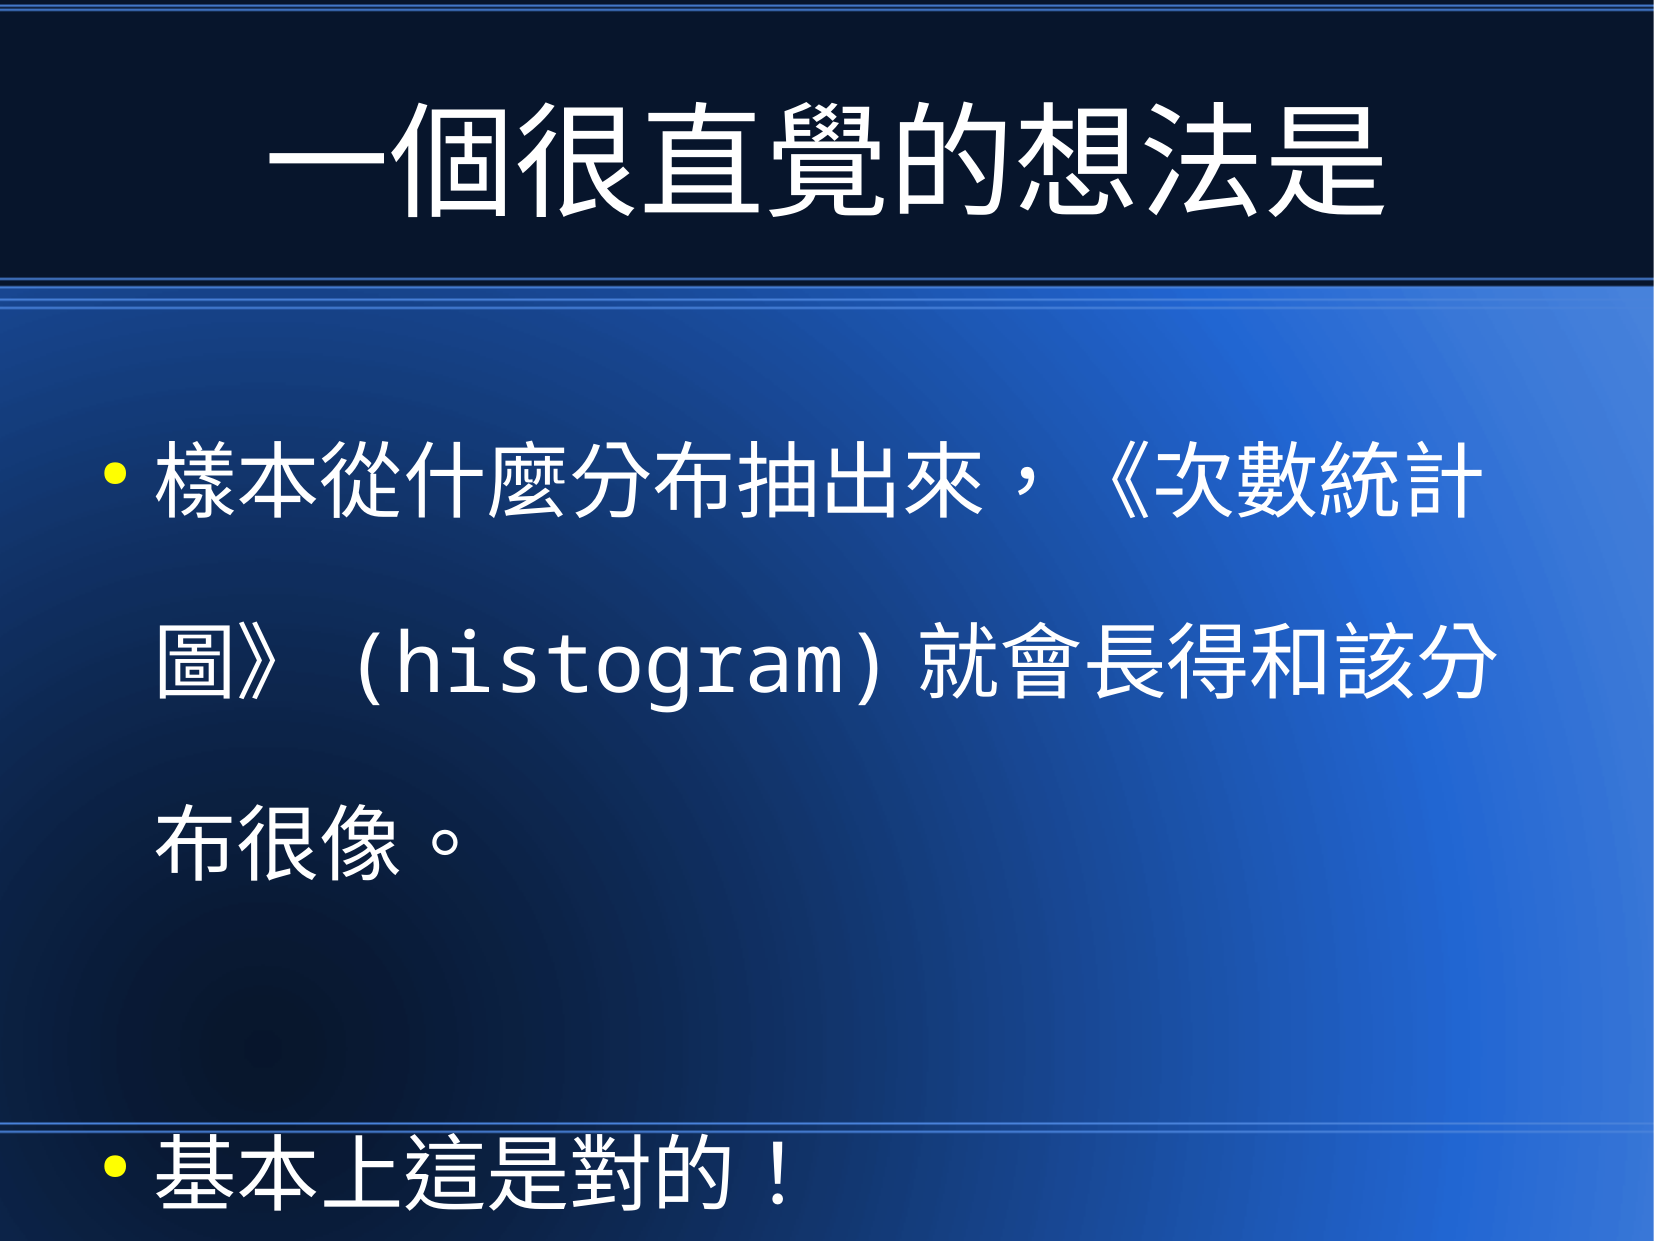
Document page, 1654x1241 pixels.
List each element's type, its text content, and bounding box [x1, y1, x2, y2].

title 一個很直覺的想法是 [82, 49, 1571, 257]
picture [0, 0, 1654, 1241]
list 樣本從什麼分布抽出來，《次數統計圖》(histogram)就會長得和該分布很像。 基本上這是對的！ [82, 355, 1571, 1241]
